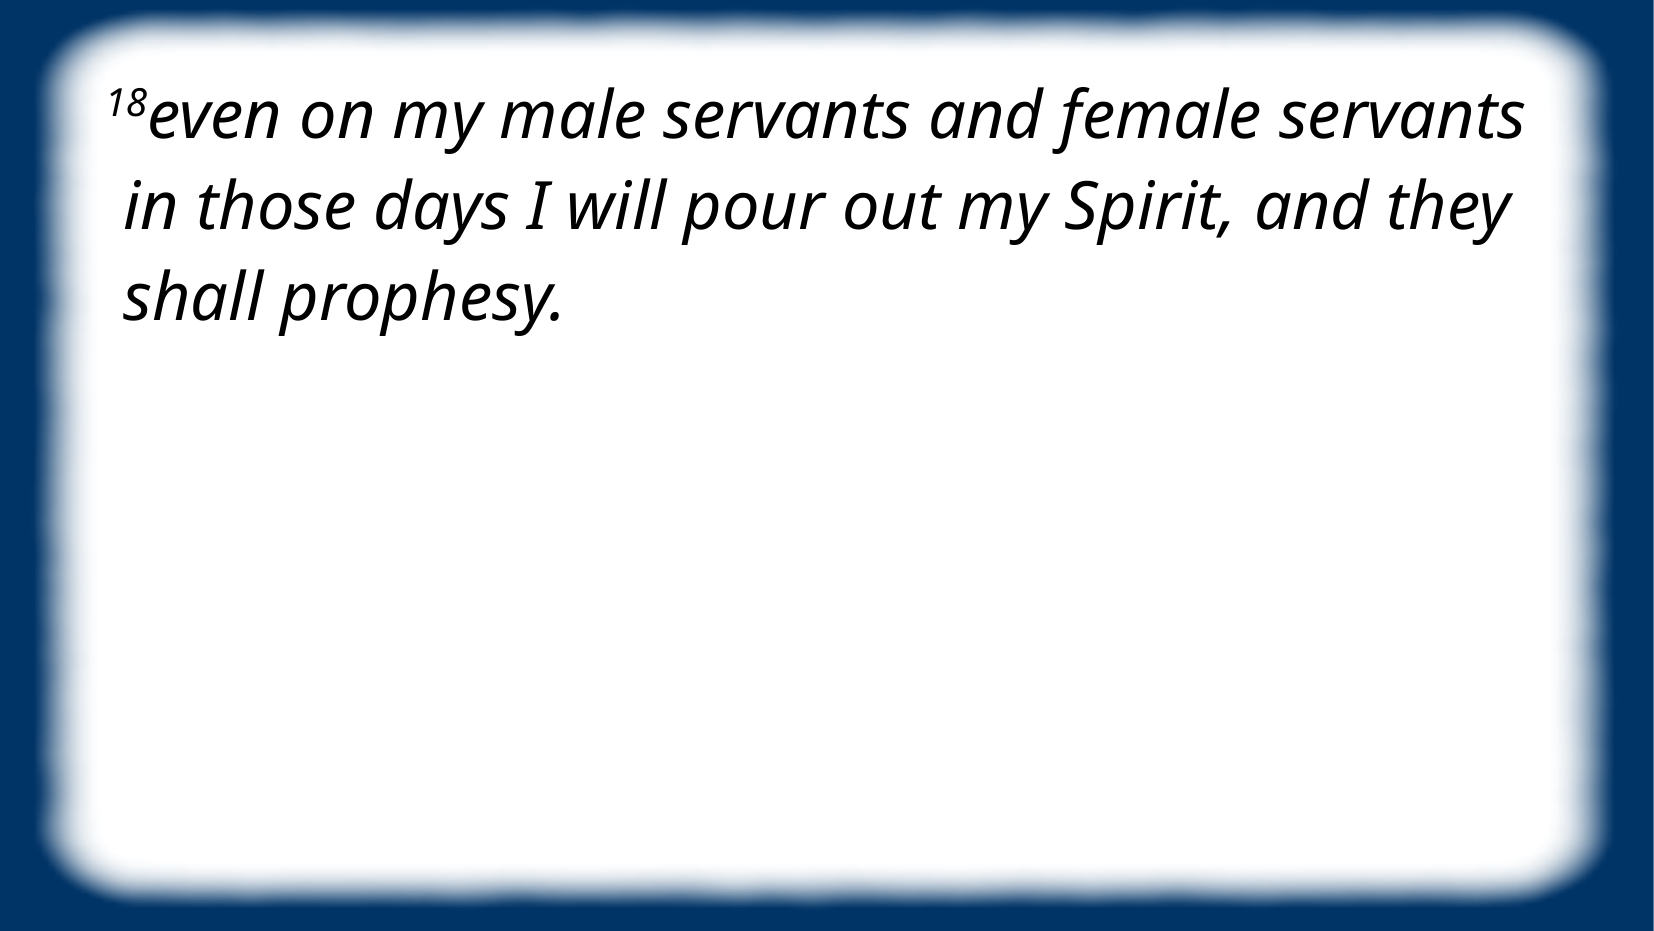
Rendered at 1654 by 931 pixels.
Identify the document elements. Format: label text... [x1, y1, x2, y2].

text_box 18even on my male servants and female servants in those days I will pour out my Spirit, and they shall prophesy. [90, 60, 1561, 376]
picture [0, 0, 1654, 931]
